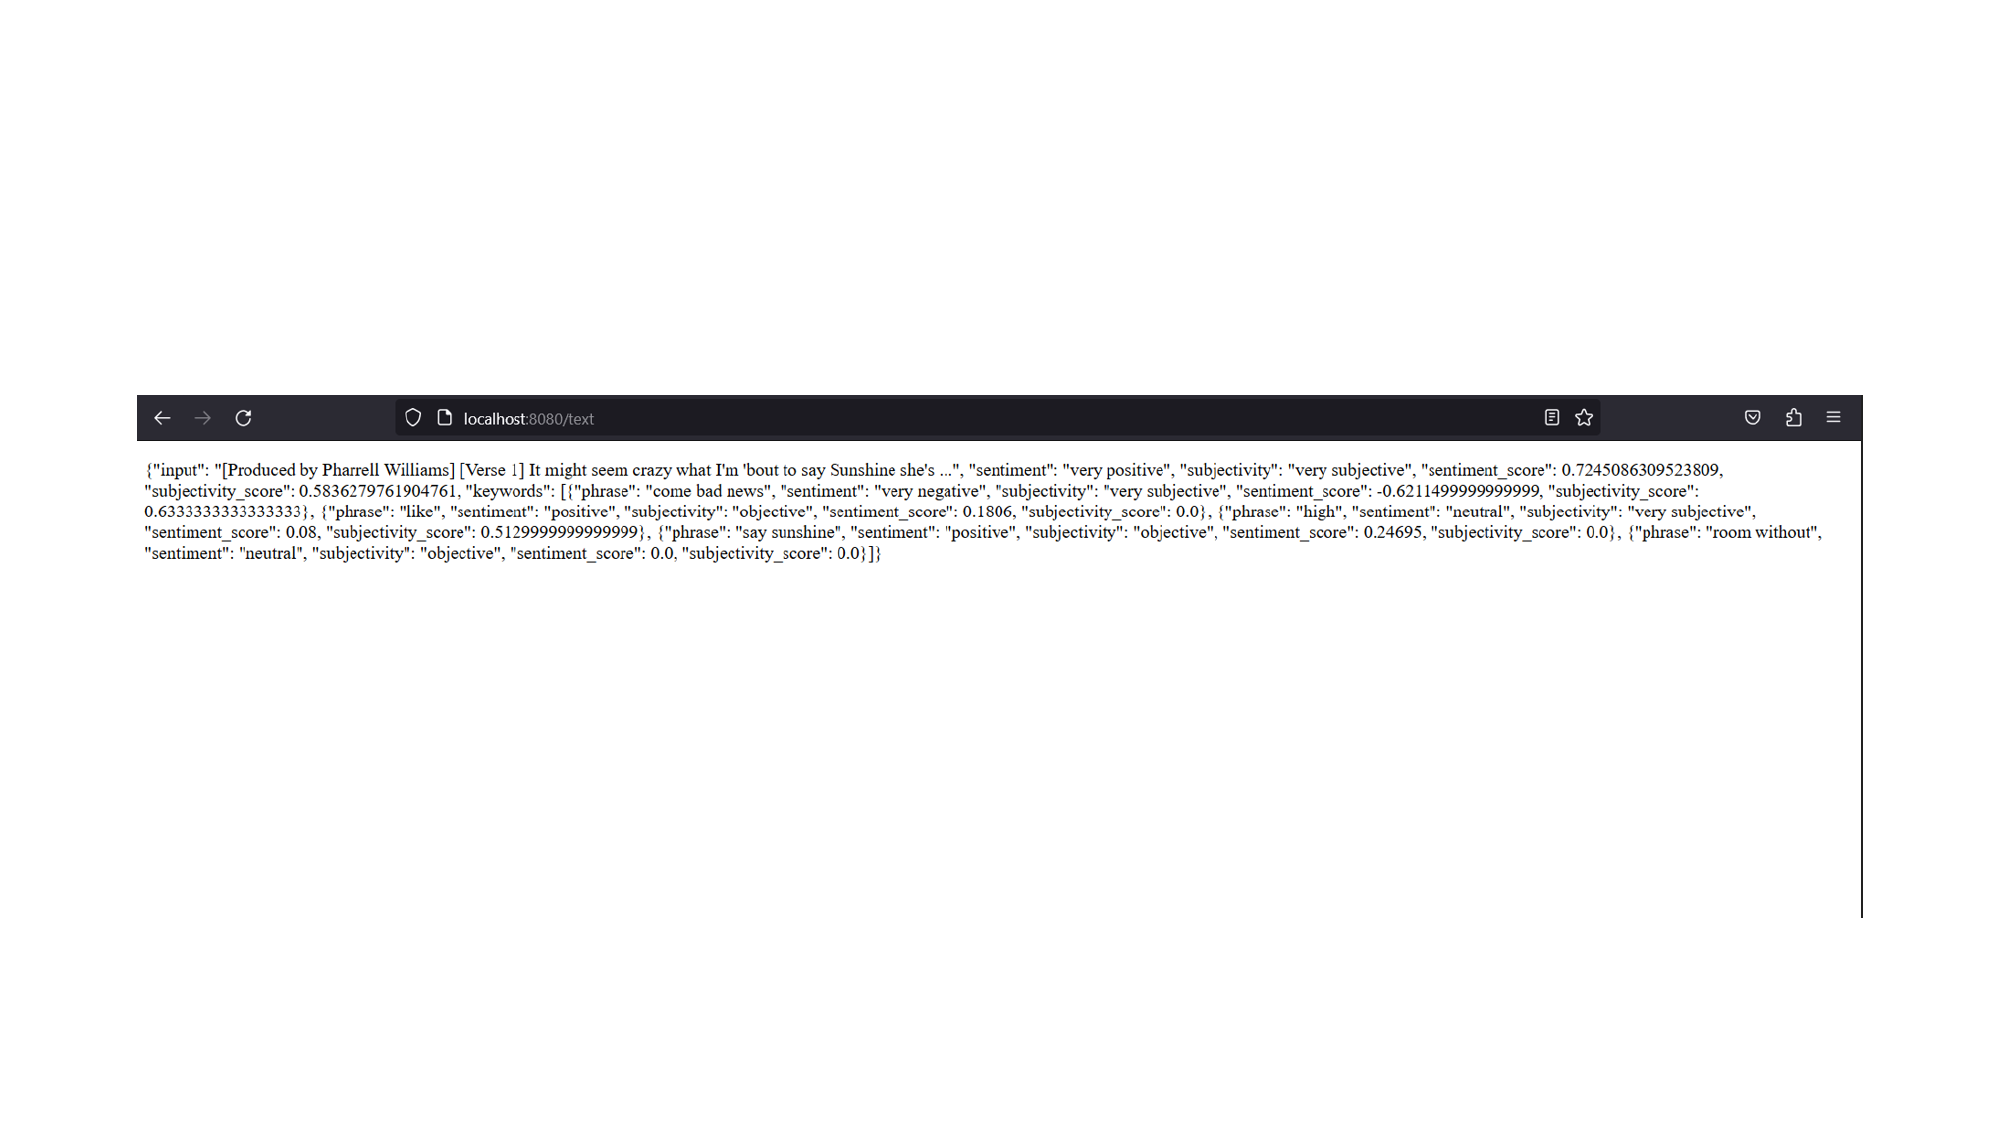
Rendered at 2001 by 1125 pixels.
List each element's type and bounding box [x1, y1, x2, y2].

picture [137, 395, 1863, 918]
